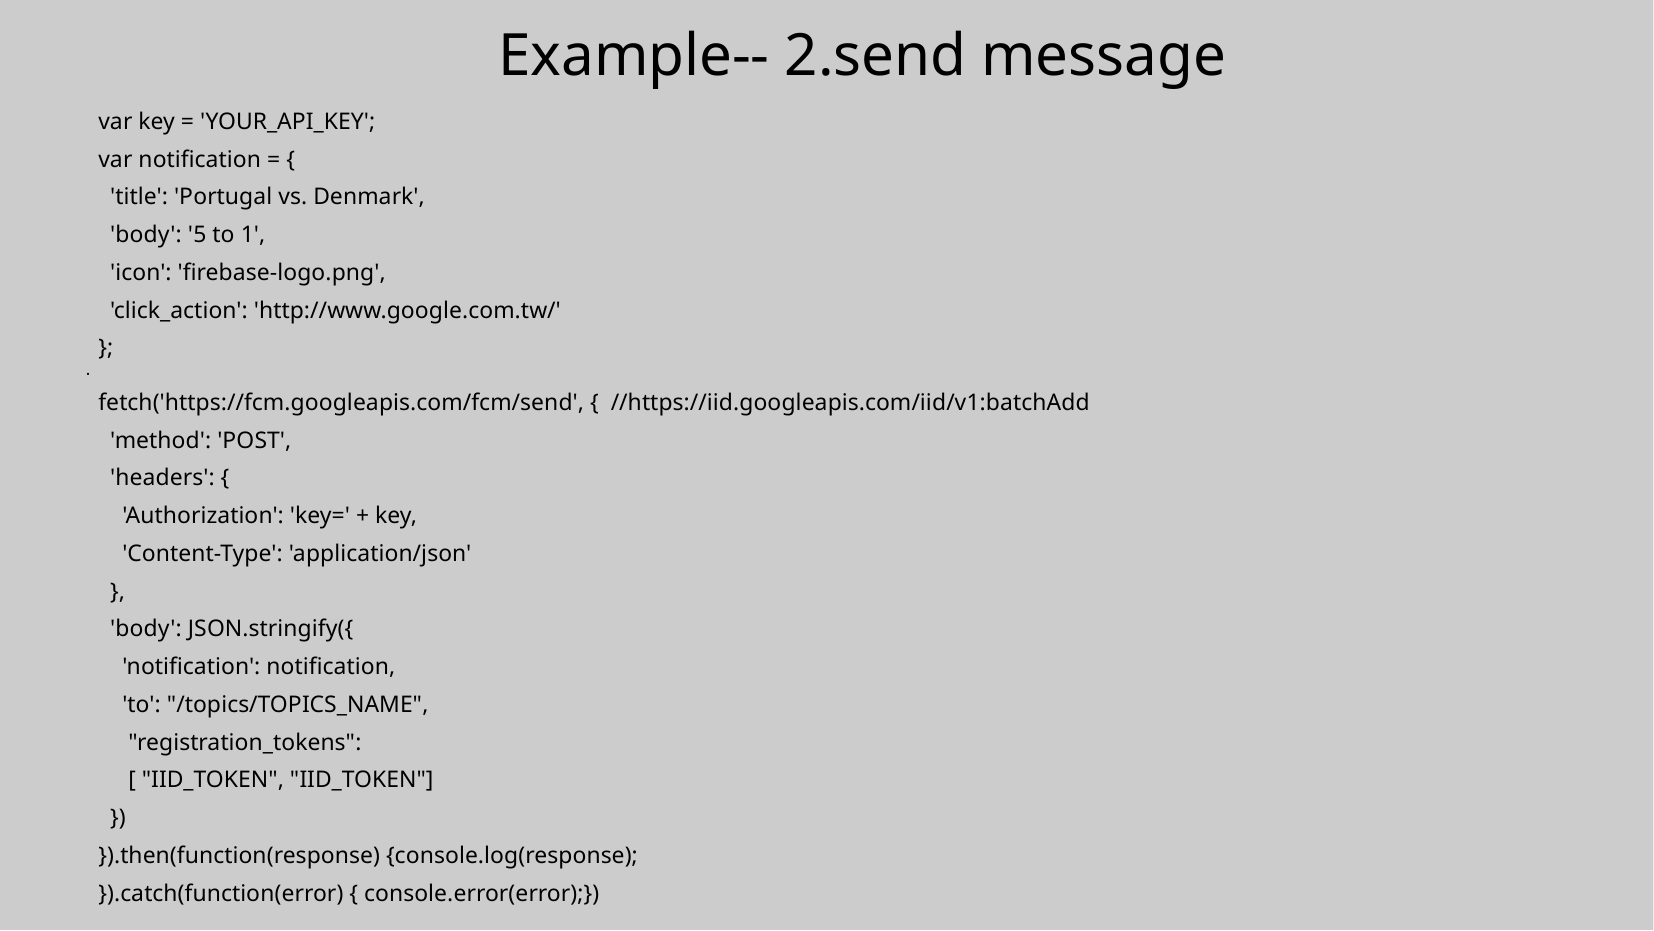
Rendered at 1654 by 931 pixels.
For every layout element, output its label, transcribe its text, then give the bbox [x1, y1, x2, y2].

title Example-- 2.send message [82, 12, 1571, 93]
list var key = 'YOUR_API_KEY'; var notification = { 'title': 'Portugal vs. Denmark', 'body': '5 to 1', 'icon': 'firebase-logo.png', 'click_action': 'http://www.google.com.tw/' }; fetch('https://fcm.googleapis.com/fcm/send', { //https://iid.googleapis.com/iid/v1:batchAdd 'method': 'POST', 'headers': { 'Authorization': 'key=' + key, 'Content-Type': 'application/json' }, 'body': JSON.stringify({ 'notification': notification, 'to': "/topics/TOPICS_NAME", "registration_tokens": [ "IID_TOKEN", "IID_TOKEN"] }) }).then(function(response) {console.log(response); }).catch(function(error) { console.error(error);}) [82, 105, 1571, 931]
